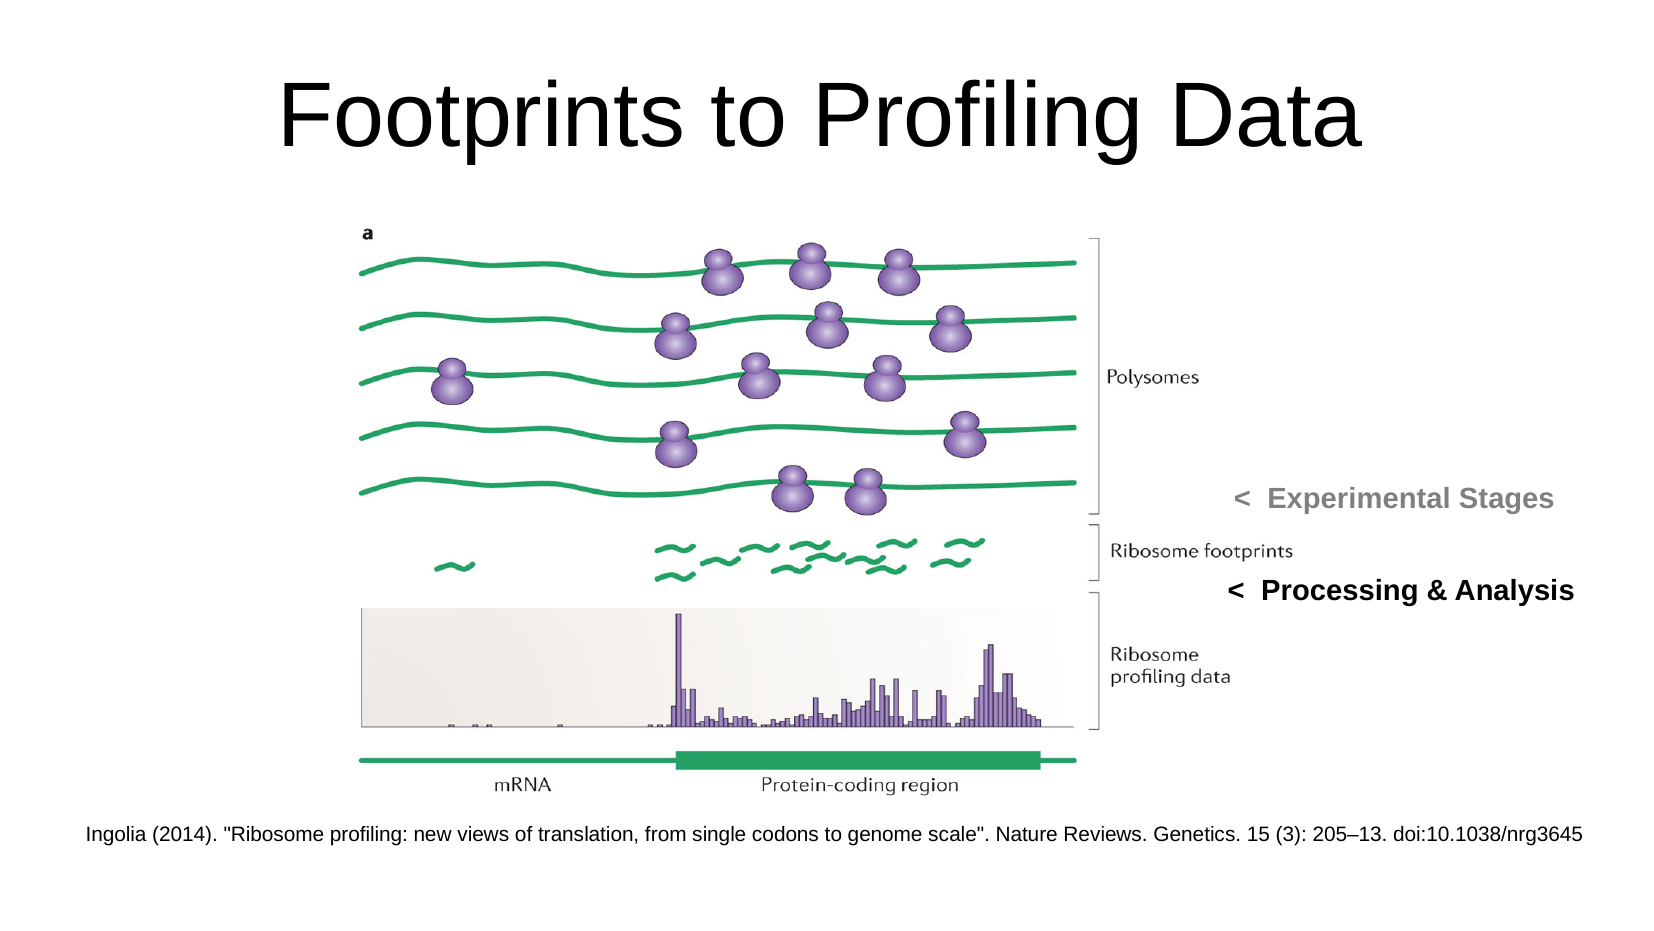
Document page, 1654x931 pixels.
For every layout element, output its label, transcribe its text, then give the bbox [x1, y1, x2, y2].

text_box Ingolia (2014). "Ribosome profiling: new views of translation, from single codons to genome scale". Nature Reviews. Genetics. 15 (3): 205–13. doi:10.1038/nrg3645 [70, 814, 1607, 863]
text_box < Processing & Analysis [1204, 566, 1595, 615]
text_box < Experimental Stages [1210, 474, 1577, 532]
title Footprints to Profiling Data [35, 12, 1607, 218]
picture [354, 224, 1300, 814]
